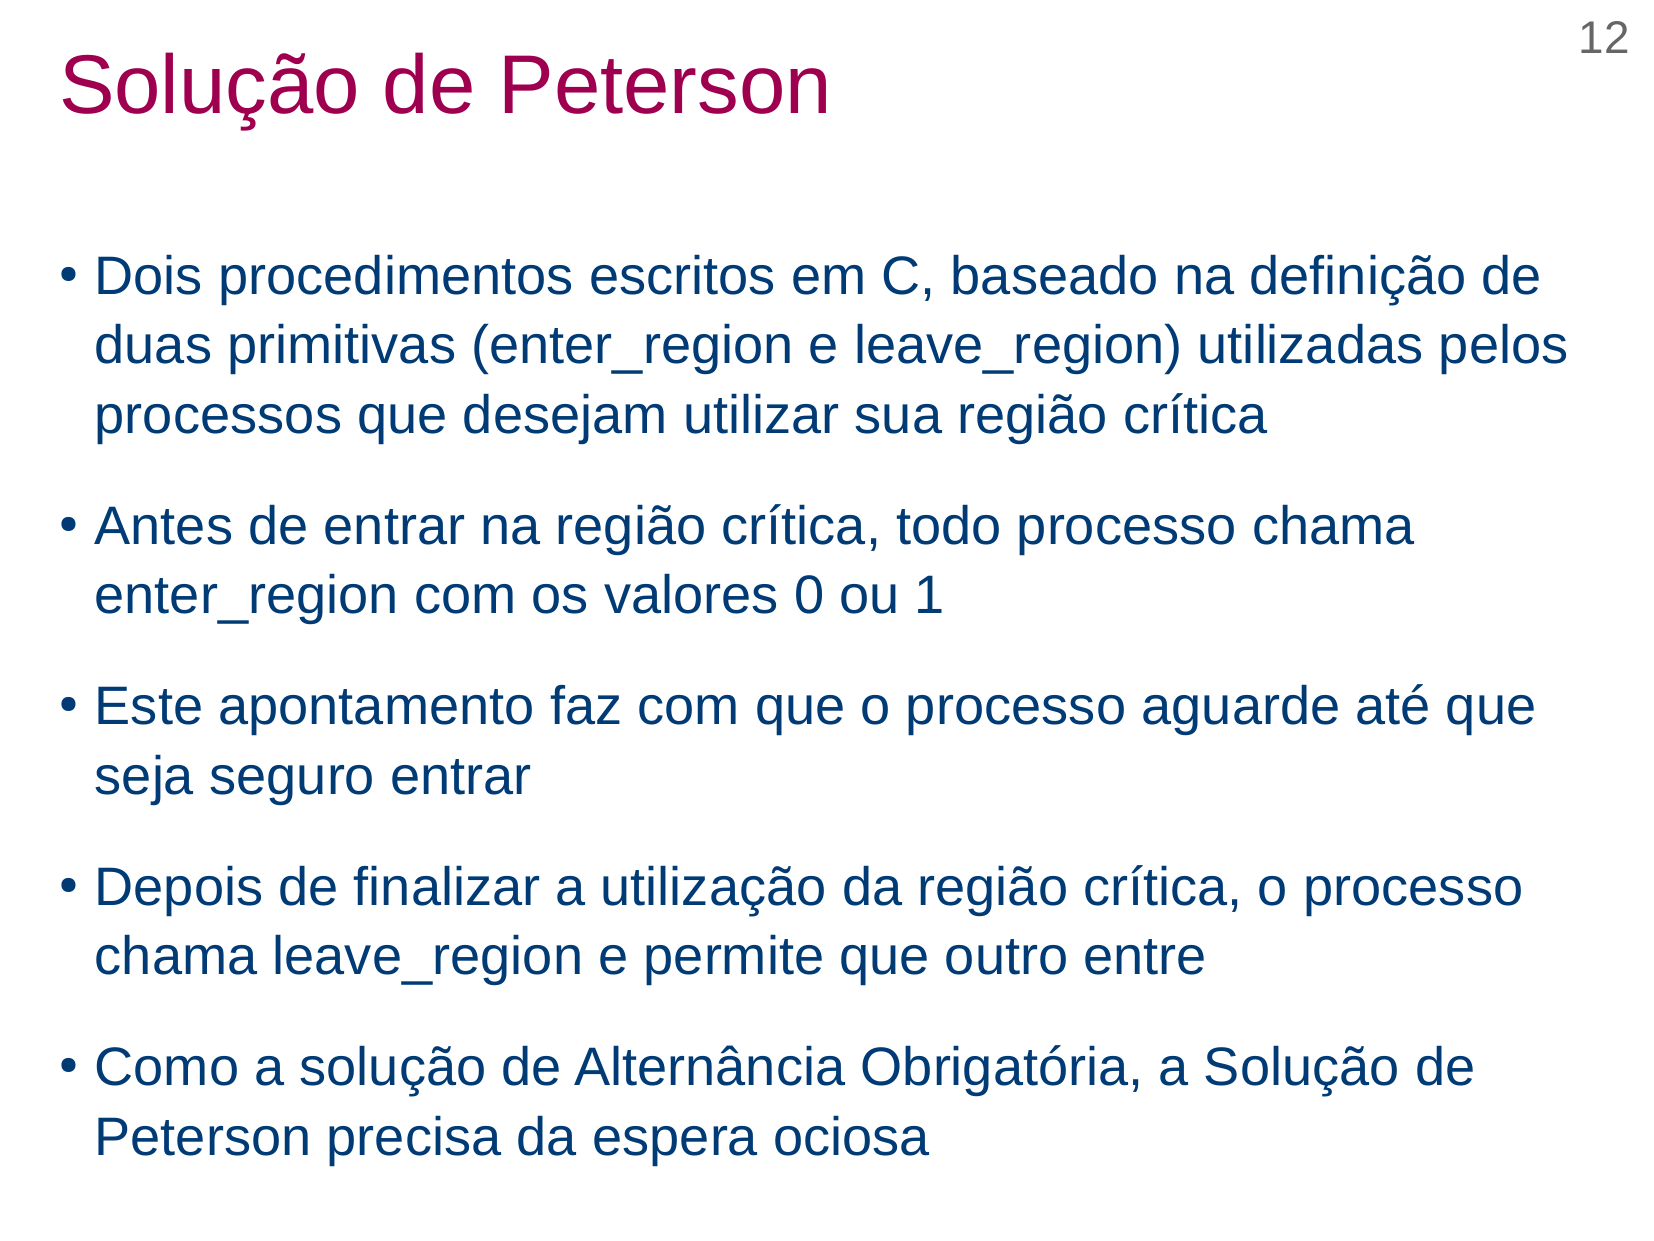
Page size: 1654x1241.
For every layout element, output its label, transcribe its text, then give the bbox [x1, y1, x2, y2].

title Solução de Peterson [59, 29, 1595, 148]
list Dois procedimentos escritos em C, baseado na definição de duas primitivas (enter_region e leave_region) utilizadas pelos processos que desejam utilizar sua região crítica Antes de entrar na região crítica, todo processo chama enter_region com os valores 0 ou 1 Este apontamento faz com que o processo aguarde até que seja seguro entrar Depois de finalizar a utilização da região crítica, o processo chama leave_region e permite que outro entre Como a solução de Alternância Obrigatória, a Solução de Peterson precisa da espera ociosa [59, 236, 1595, 1211]
